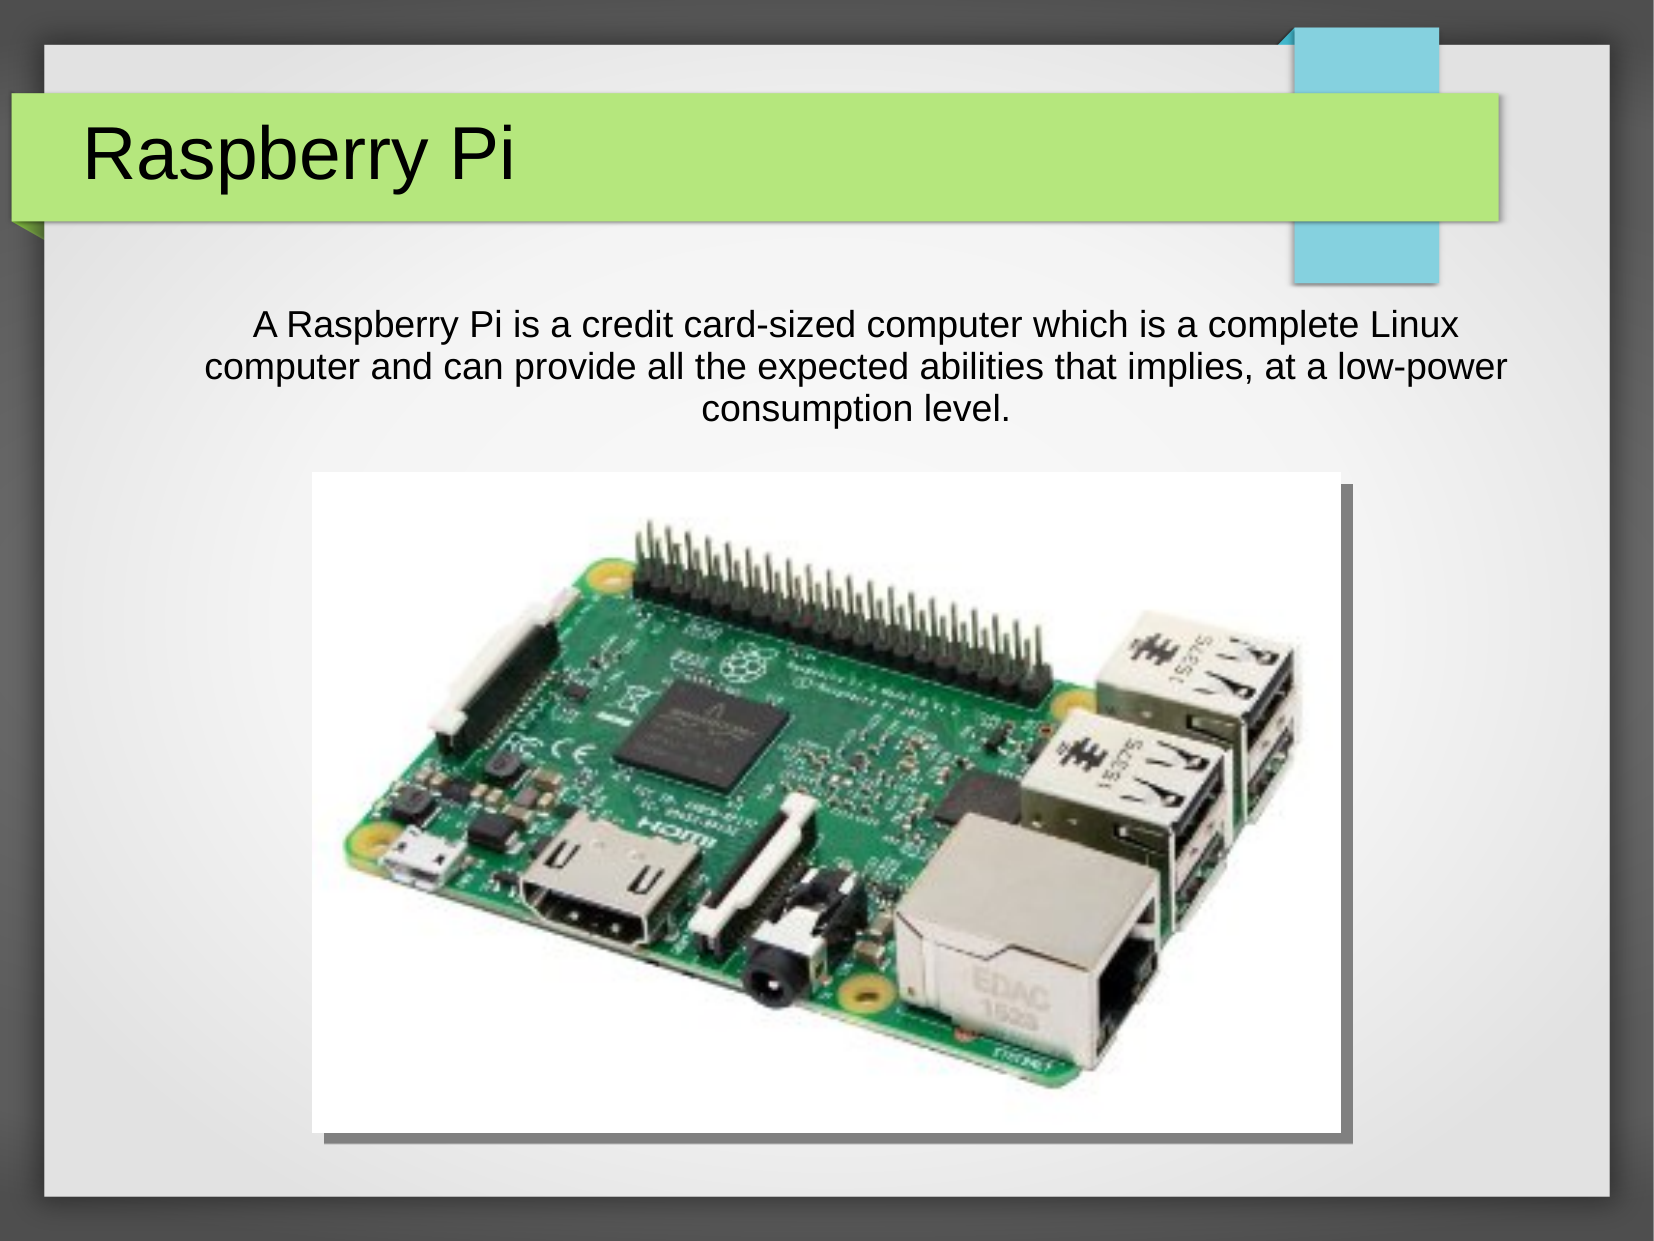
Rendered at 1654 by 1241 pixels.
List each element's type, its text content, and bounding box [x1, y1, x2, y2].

picture [0, 0, 1654, 1241]
text_box A Raspberry Pi is a credit card-sized computer which is a complete Linux computer and can provide all the expected abilities that implies, at a low-power consumption level. [165, 296, 1548, 438]
title Raspberry Pi [82, 94, 1264, 213]
